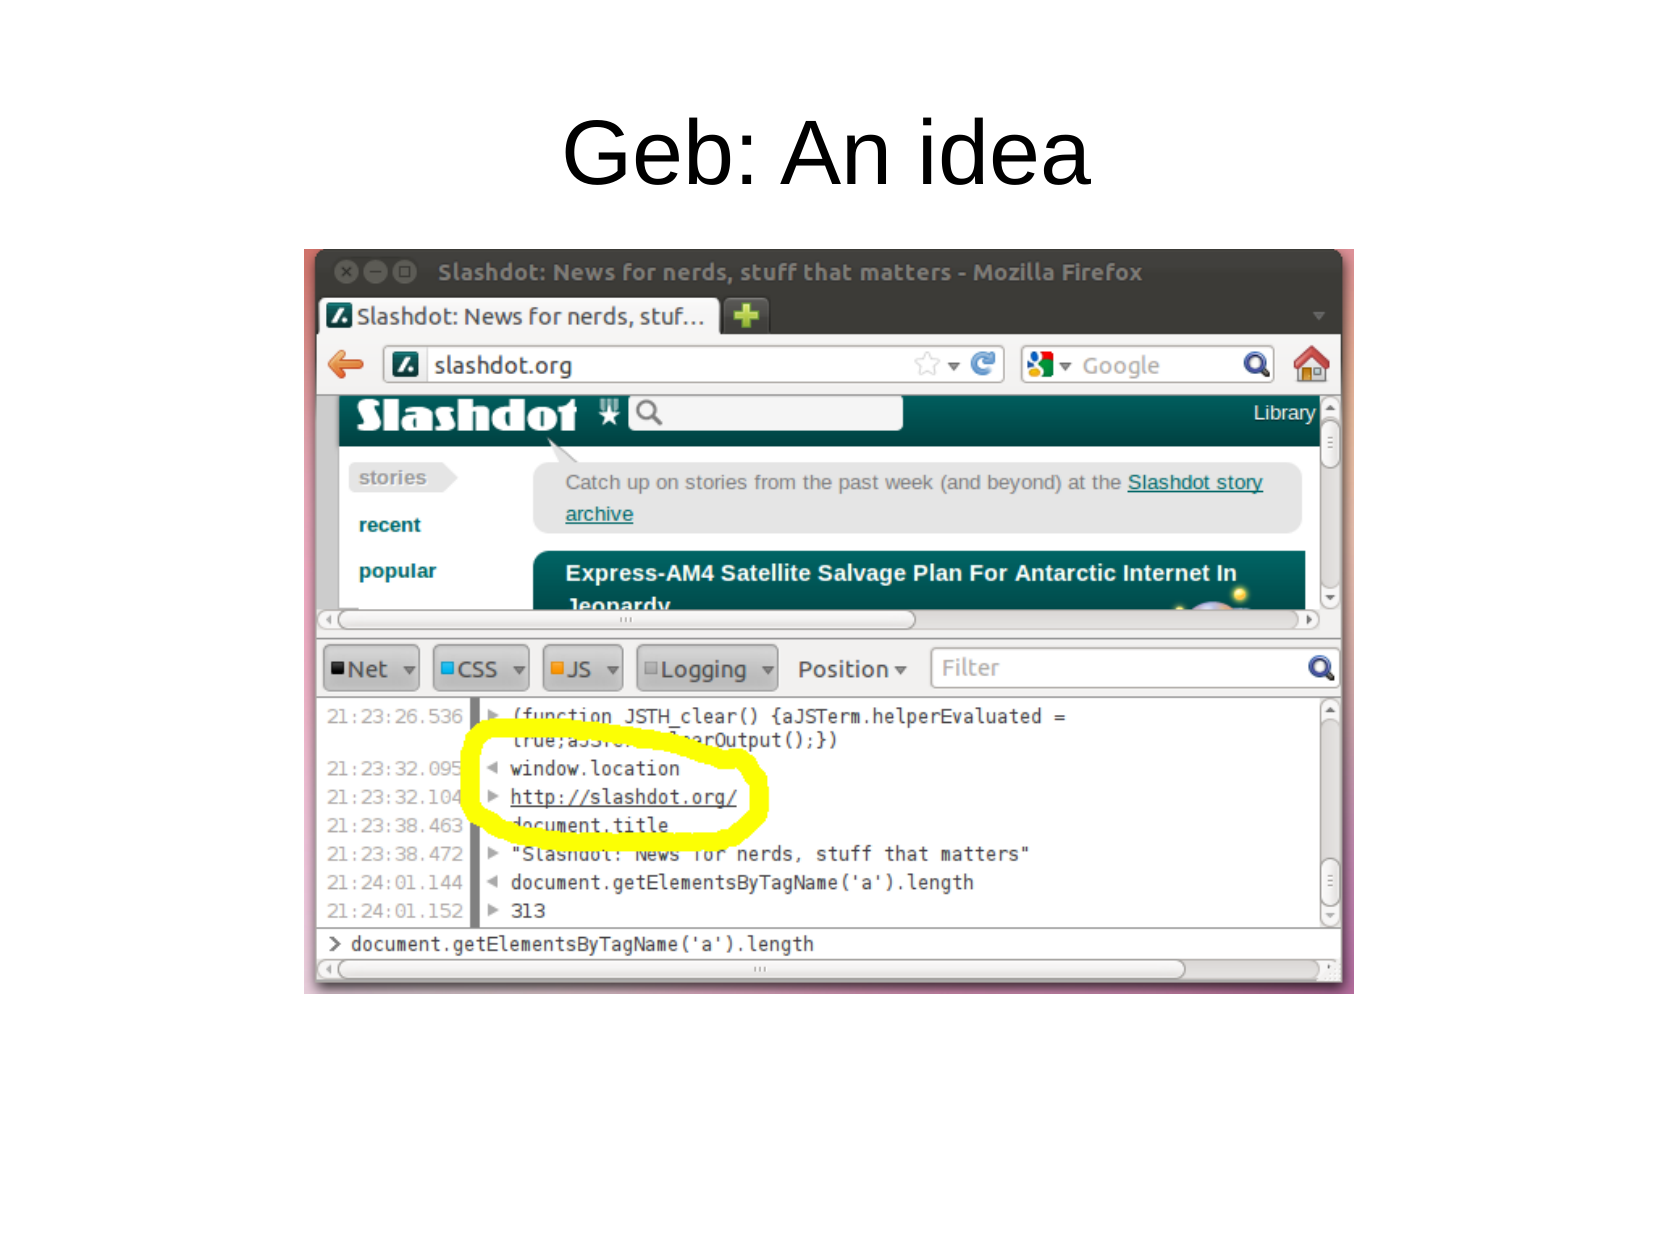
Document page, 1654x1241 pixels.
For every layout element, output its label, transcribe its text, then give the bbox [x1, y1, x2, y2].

picture [304, 249, 1354, 994]
title Geb: An idea [82, 49, 1571, 257]
